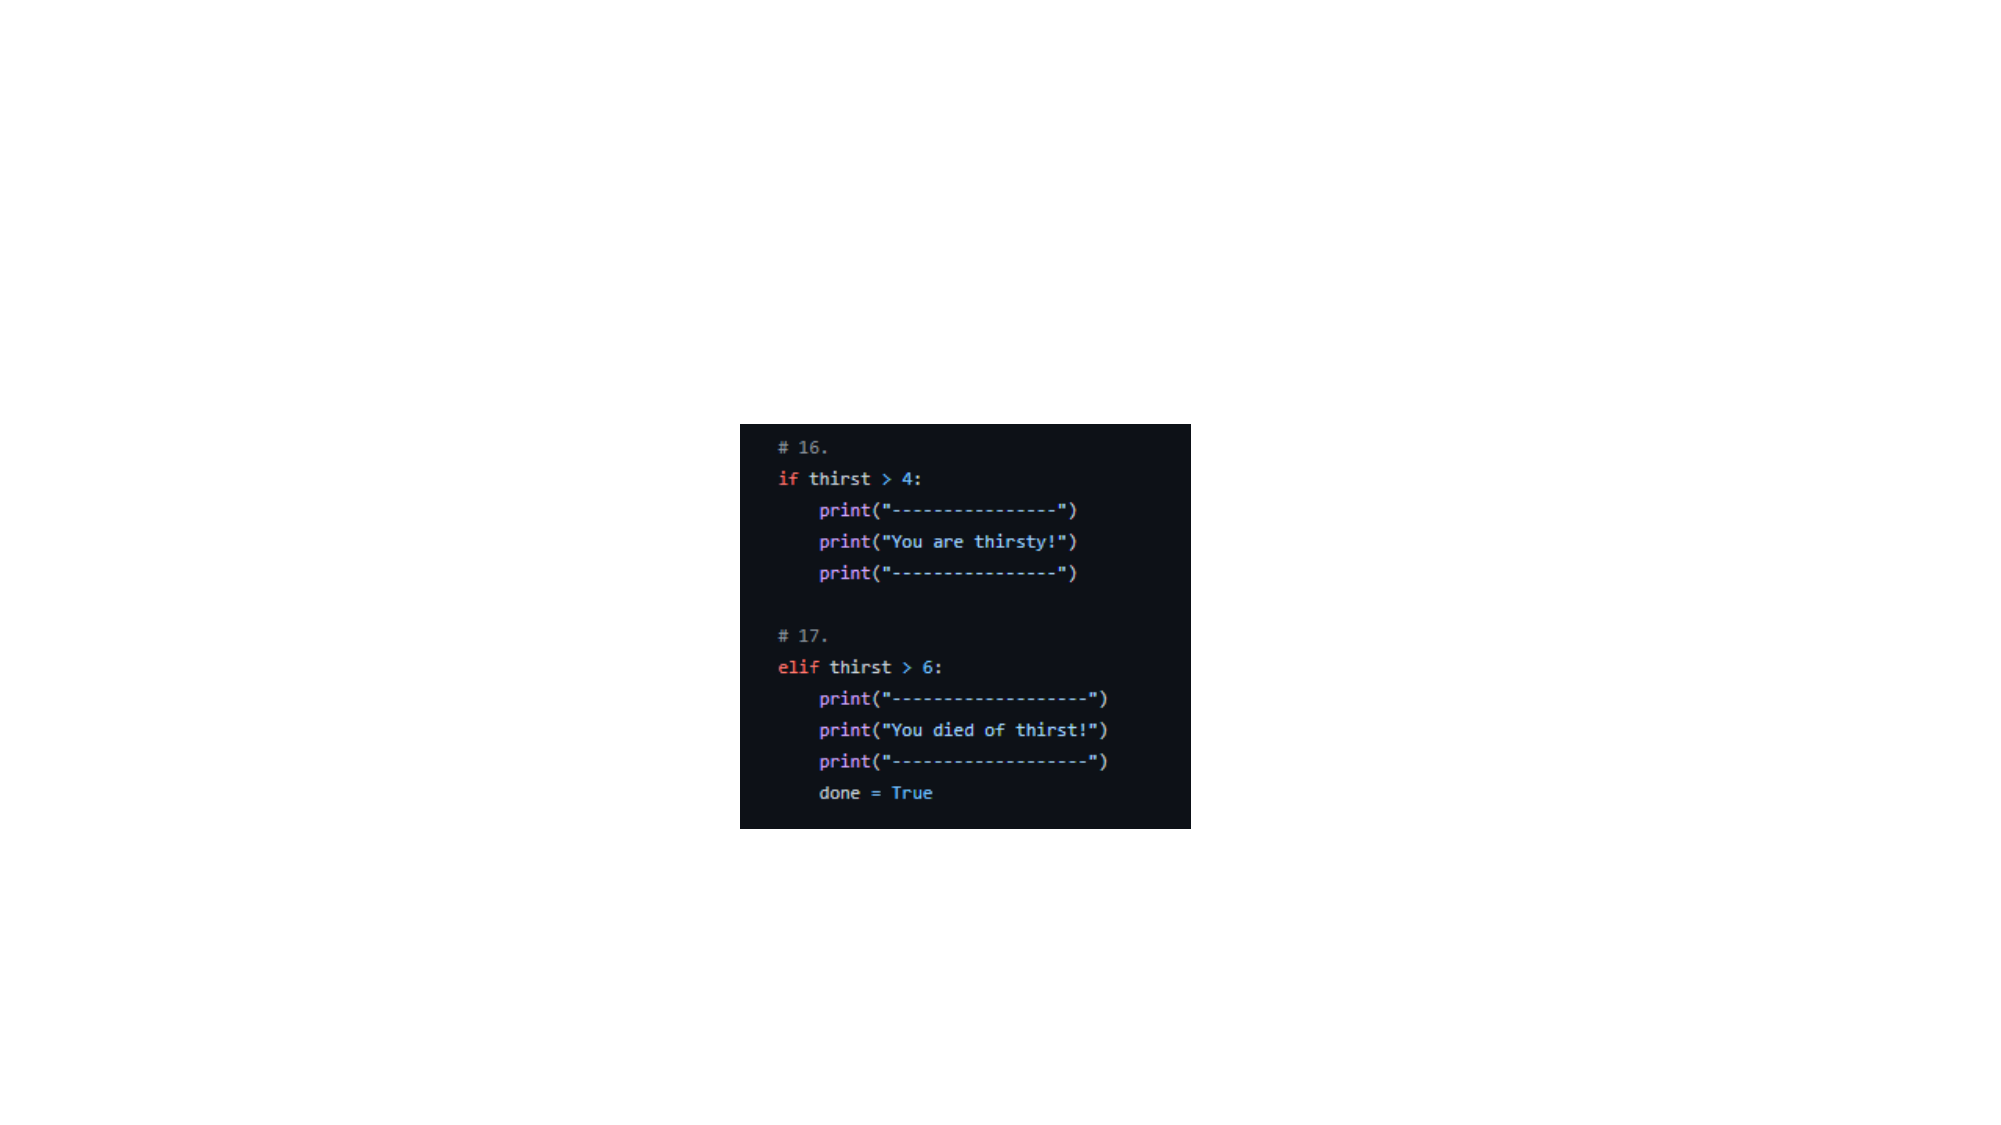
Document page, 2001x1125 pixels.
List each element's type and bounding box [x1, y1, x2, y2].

picture [740, 424, 1191, 829]
